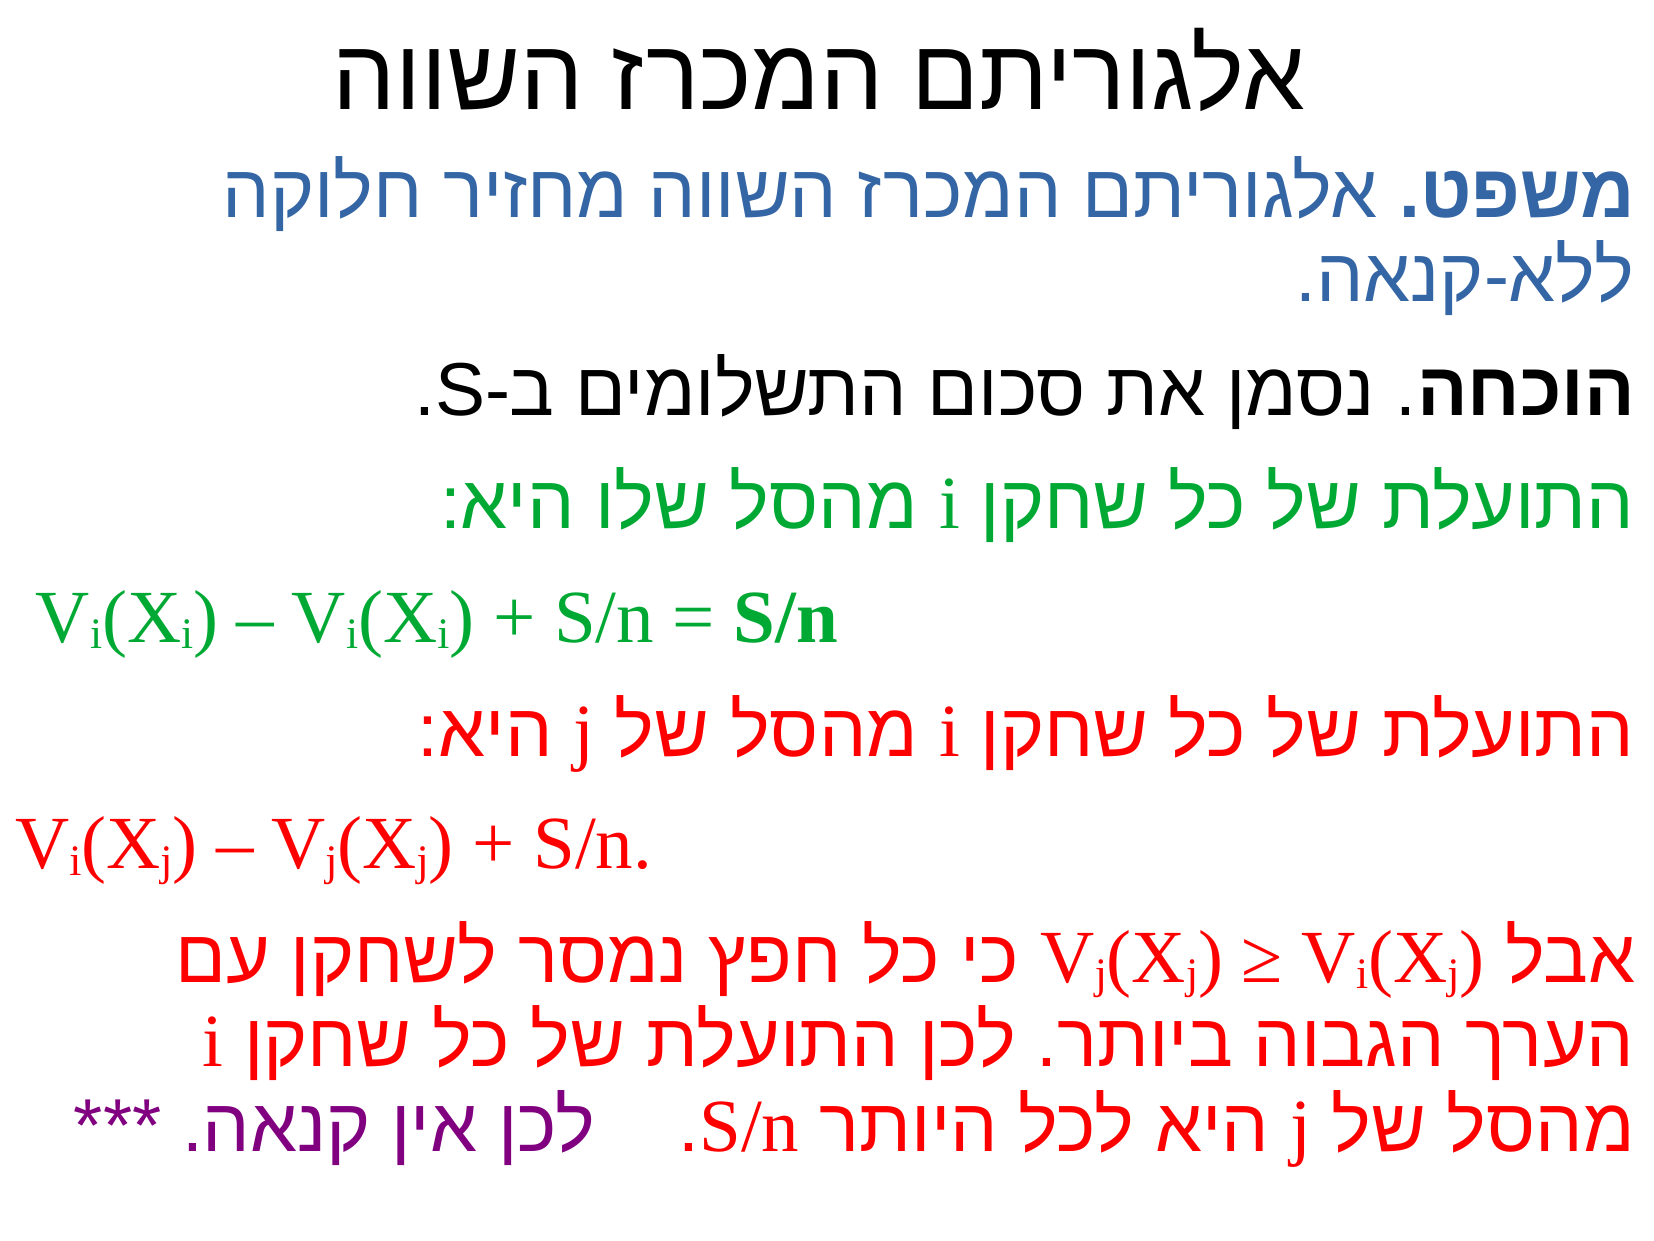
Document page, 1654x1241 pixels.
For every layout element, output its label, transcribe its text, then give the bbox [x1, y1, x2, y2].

list משפט. אלגוריתם המכרז השווה מחזיר חלוקה ללא-קנאה. הוכחה. נסמן את סכום התשלומים ב-S. התועלת של כל שחקן i מהסל שלו היא: Vi(Xi) – Vi(Xi) + S/n = S/n התועלת של כל שחקן i מהסל של j היא: Vi(Xj) – Vj(Xj) + S/n. אבל Vj(Xj) ≥ Vi(Xj) כי כל חפץ נמסר לשחקן עם הערך הגבוה ביותר. לכן התועלת של כל שחקן i מהסל של j היא לכל היותר S/n. לכן אין קנאה. *** [15, 151, 1636, 1195]
title אלגוריתם המכרז השווה [0, 0, 1654, 151]
